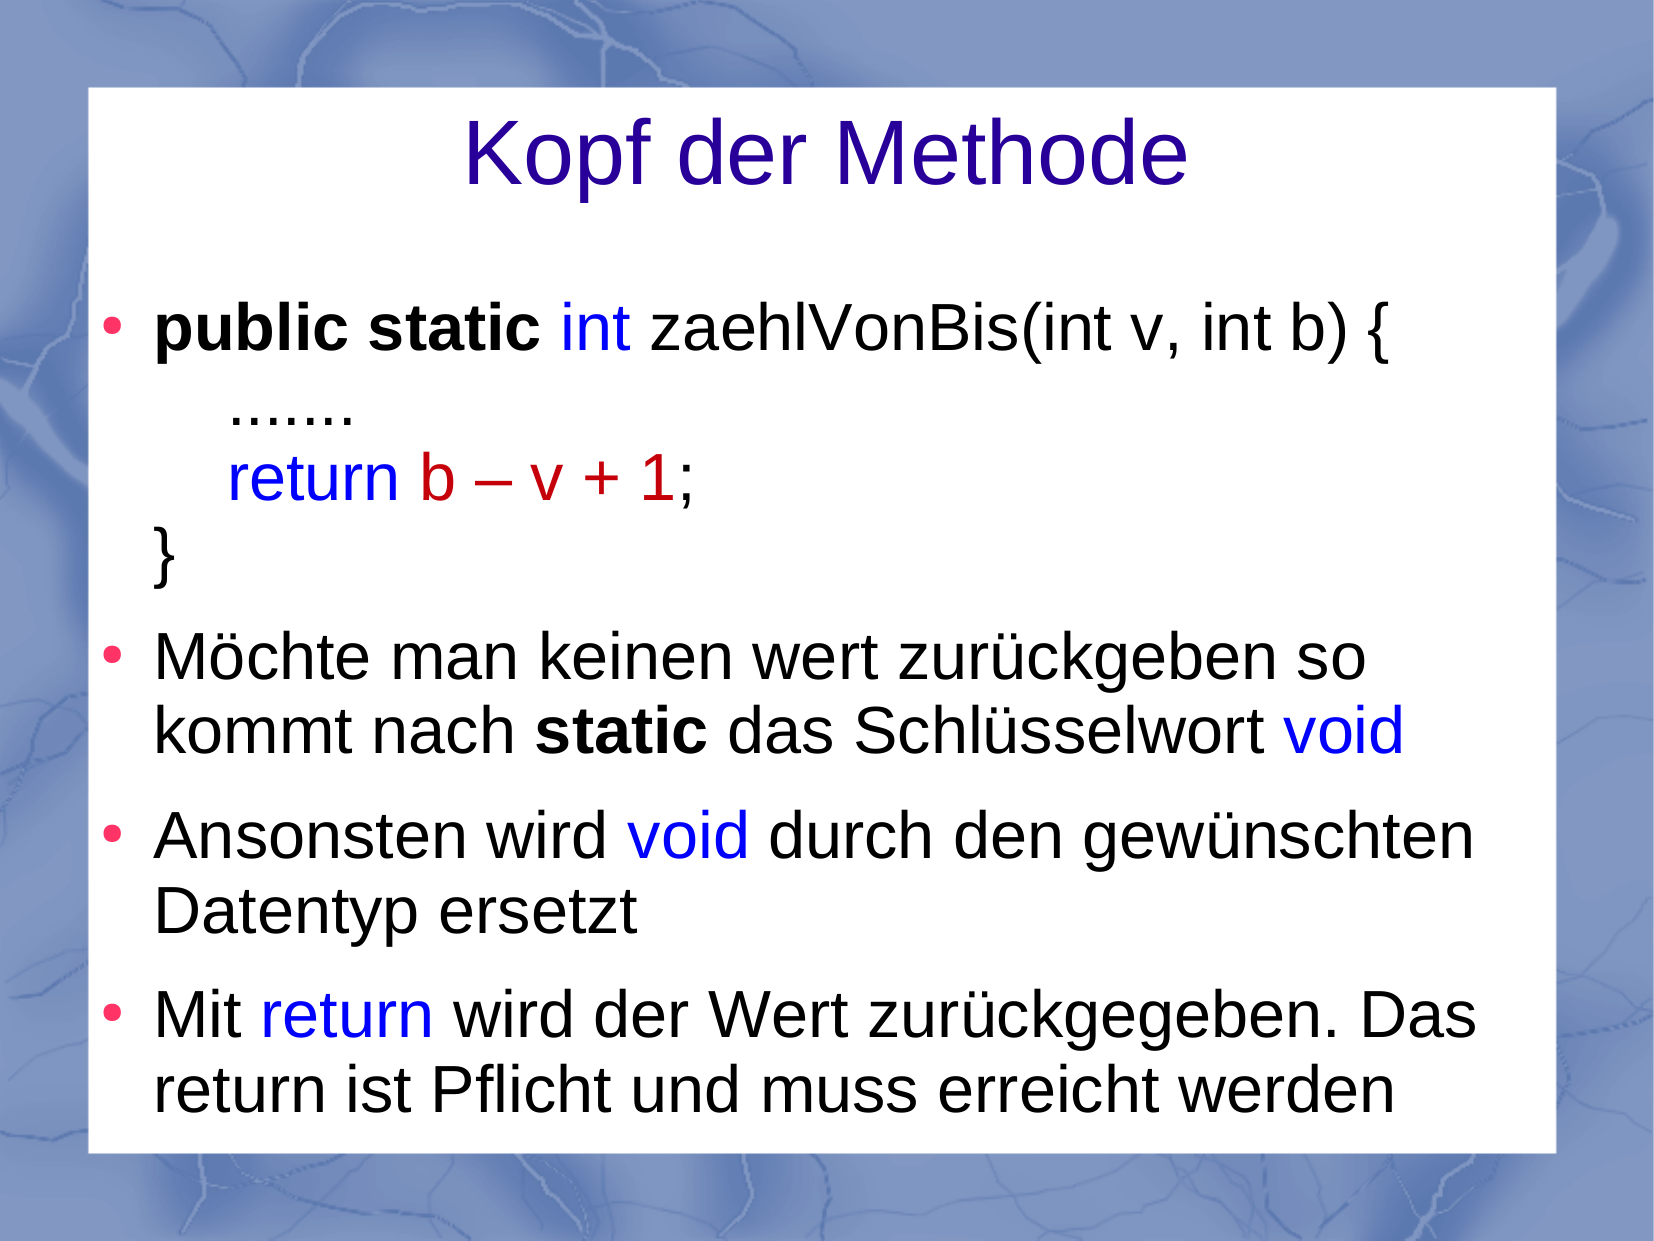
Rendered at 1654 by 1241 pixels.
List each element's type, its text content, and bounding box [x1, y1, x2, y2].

title Kopf der Methode [82, 56, 1571, 250]
picture [0, 0, 1654, 1241]
list public static int zaehlVonBis(int v, int b) { ....... return b – v + 1; } Möchte man keinen wert zurückgeben so kommt nach static das Schlüsselwort void Ansonsten wird void durch den gewünschten Datentyp ersetzt Mit return wird der Wert zurückgegeben. Das return ist Pflicht und muss erreicht werden [82, 290, 1571, 1241]
